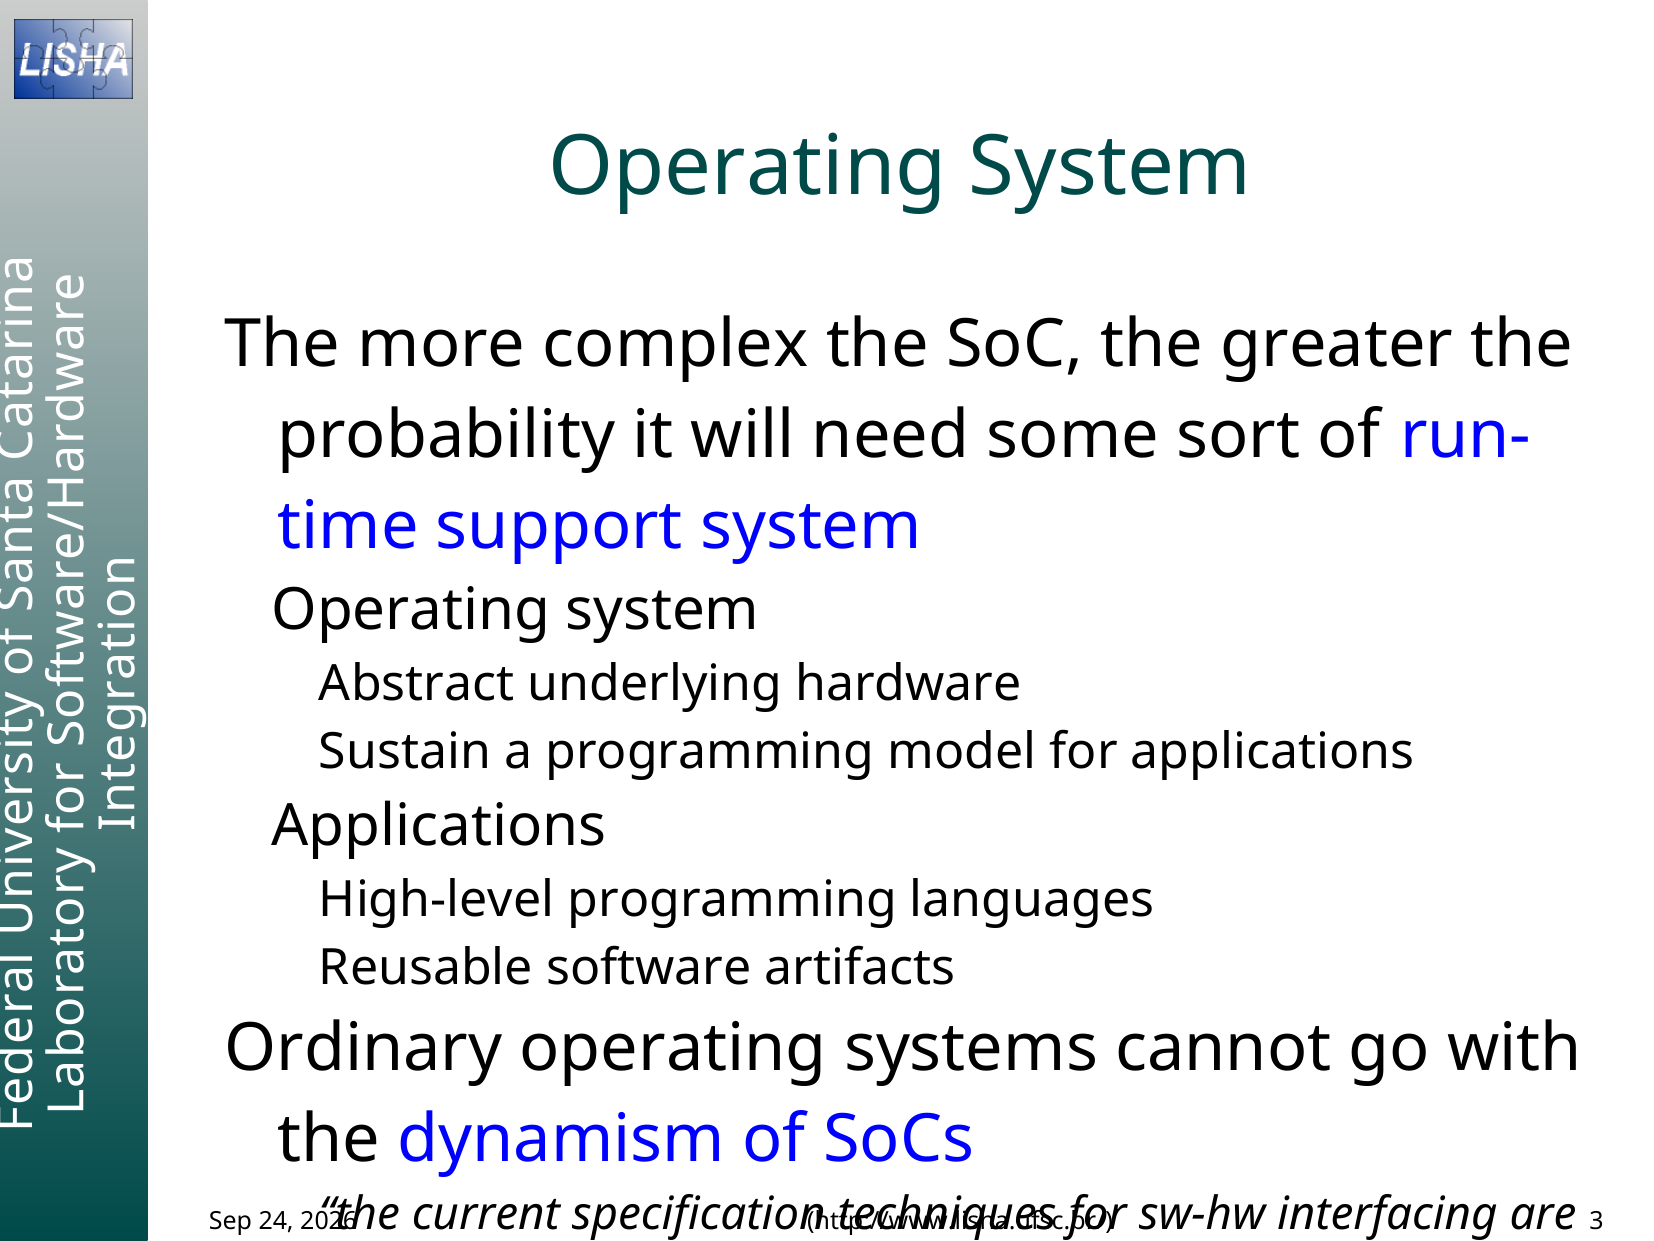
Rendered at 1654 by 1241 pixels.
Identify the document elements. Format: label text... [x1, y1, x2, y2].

title Operating System [206, 58, 1595, 267]
list The more complex the SoC, the greater the probability it will need some sort of run-time support system Operating system Abstract underlying hardware Sustain a programming model for applications Applications High-level programming languages Reusable software artifacts Ordinary operating systems cannot go with the dynamism of SoCs “the current specification techniques for sw-hw interfacing are so far from the ideal plug-and-play'' [Neville 2003] [177, 295, 1625, 1193]
picture [14, 19, 133, 99]
